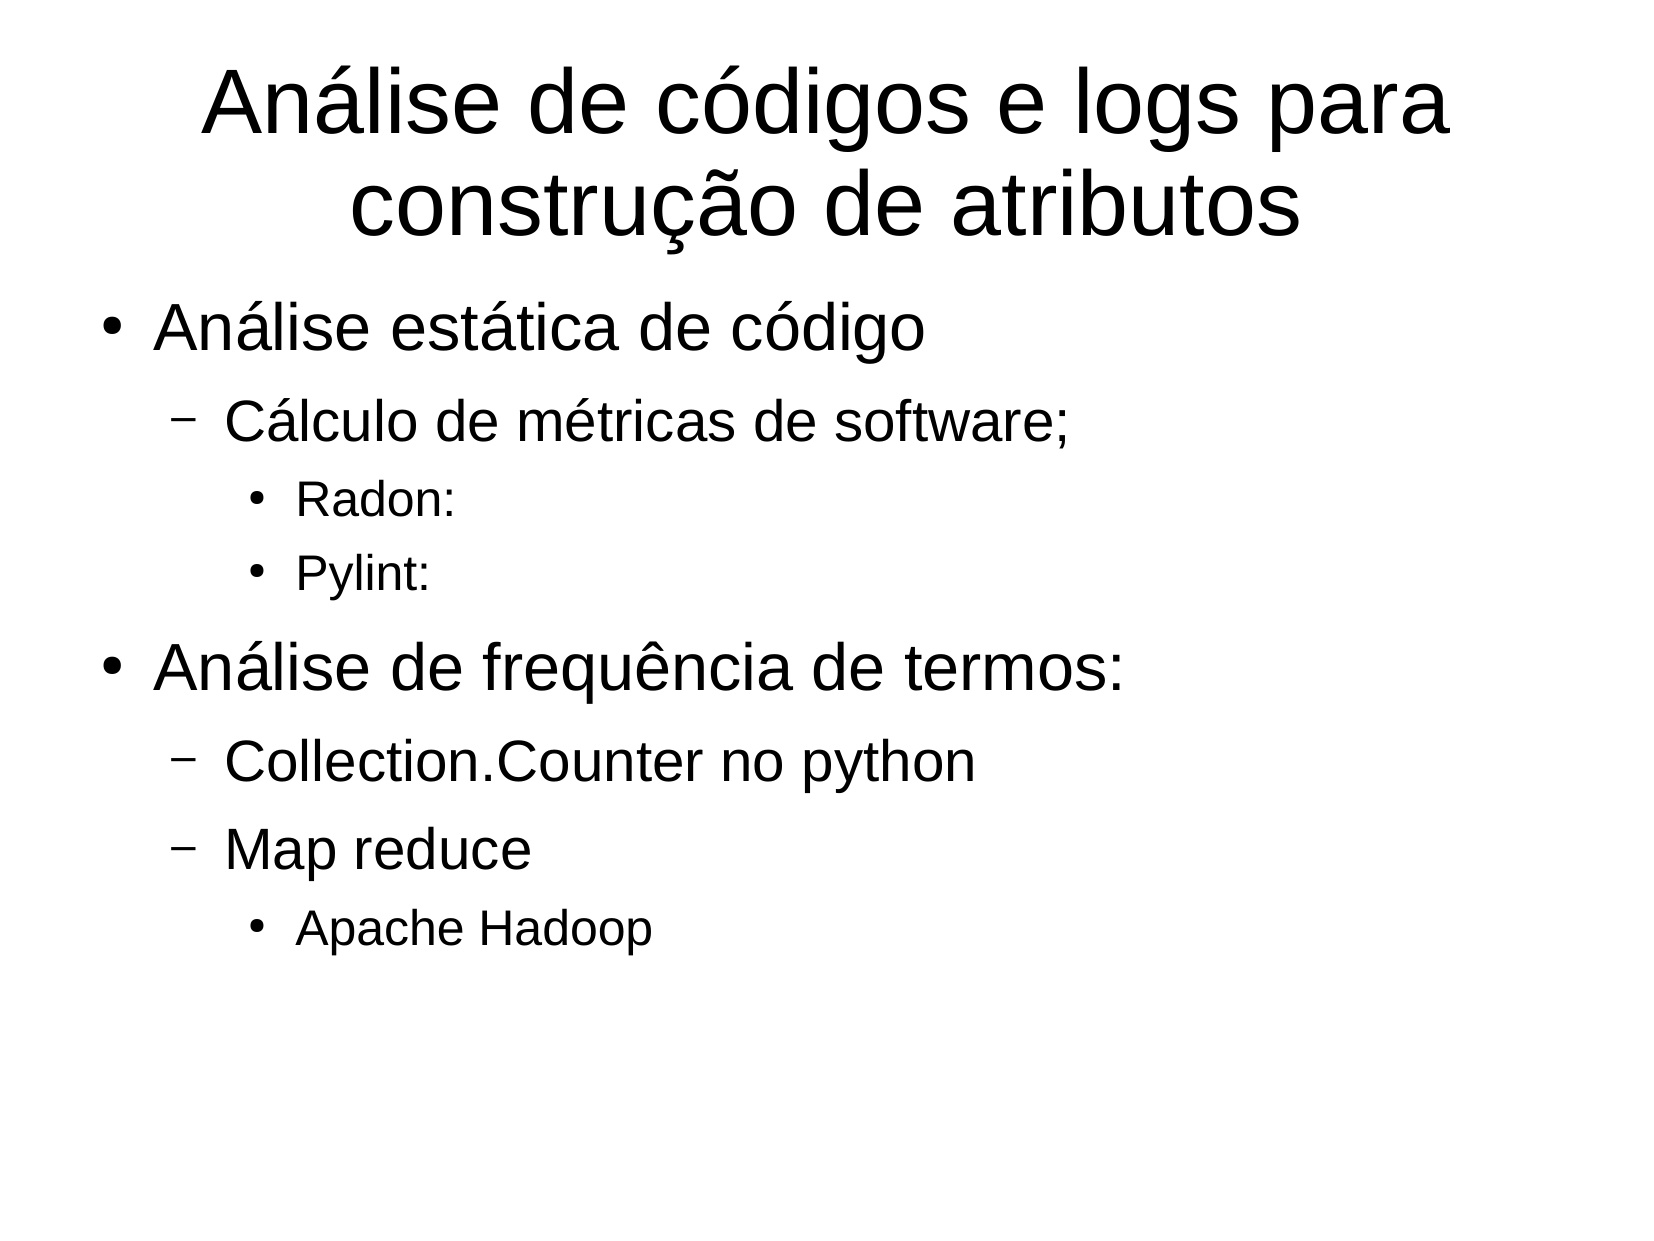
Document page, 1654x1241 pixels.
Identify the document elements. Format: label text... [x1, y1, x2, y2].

list Análise estática de código Cálculo de métricas de software; Radon: Pylint: Análise de frequência de termos: Collection.Counter no python Map reduce Apache Hadoop [82, 290, 1571, 1010]
title Análise de códigos e logs para construção de atributos [82, 49, 1571, 257]
